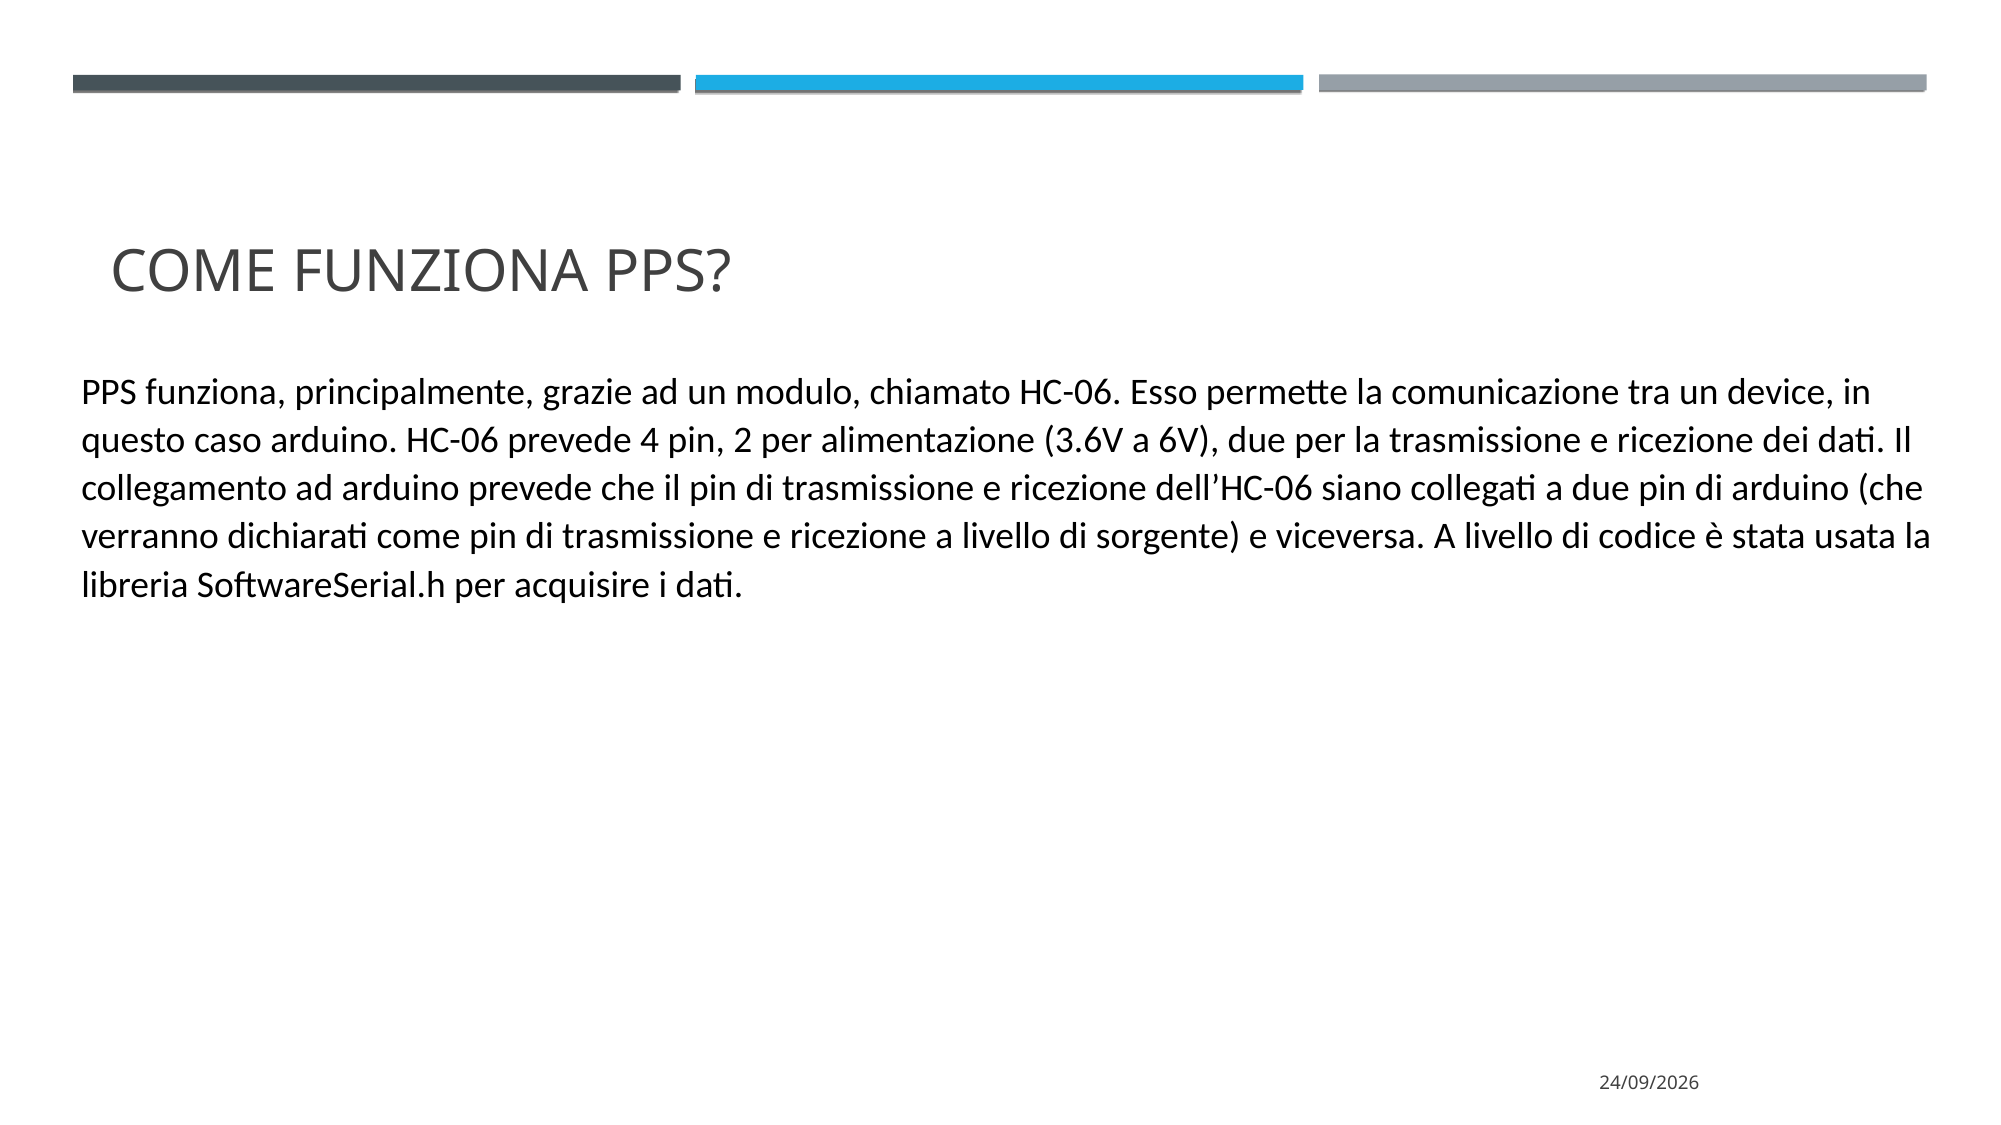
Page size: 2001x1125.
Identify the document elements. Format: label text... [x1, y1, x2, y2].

slide_number 20/03/2024 [1247, 1053, 1715, 1114]
title COME FUNZIONA PPS? [95, 115, 1905, 311]
text_box PPS funziona, principalmente, grazie ad un modulo, chiamato HC-06. Esso permette la comunicazione tra un device, in questo caso arduino. HC-06 prevede 4 pin, 2 per alimentazione (3.6V a 6V), due per la trasmissione e ricezione dei dati. Il collegamento ad arduino prevede che il pin di trasmissione e ricezione dell’HC-06 siano collegati a due pin di arduino (che verranno dichiarati come pin di trasmissione e ricezione a livello di sorgente) e viceversa. A livello di codice è stata usata la libreria SoftwareSerial.h per acquisire i dati. [66, 356, 1959, 613]
